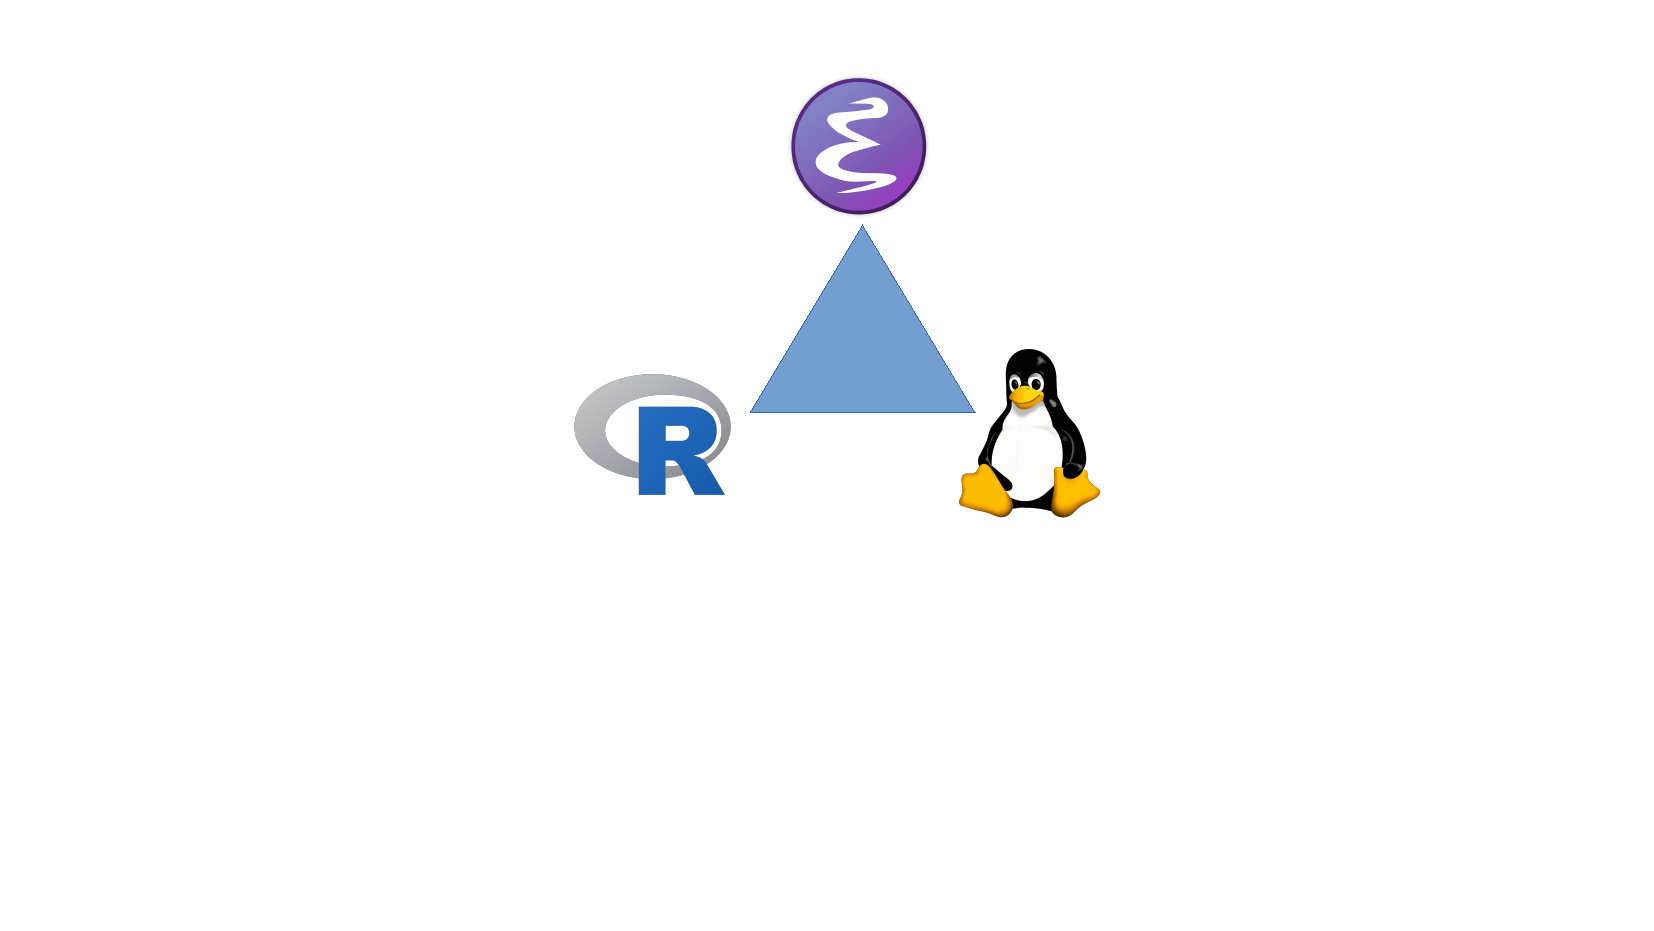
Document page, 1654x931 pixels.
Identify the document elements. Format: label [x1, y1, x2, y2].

text_box [788, 224, 976, 413]
picture [862, 337, 1196, 526]
picture [787, 74, 931, 218]
picture [517, 344, 788, 526]
